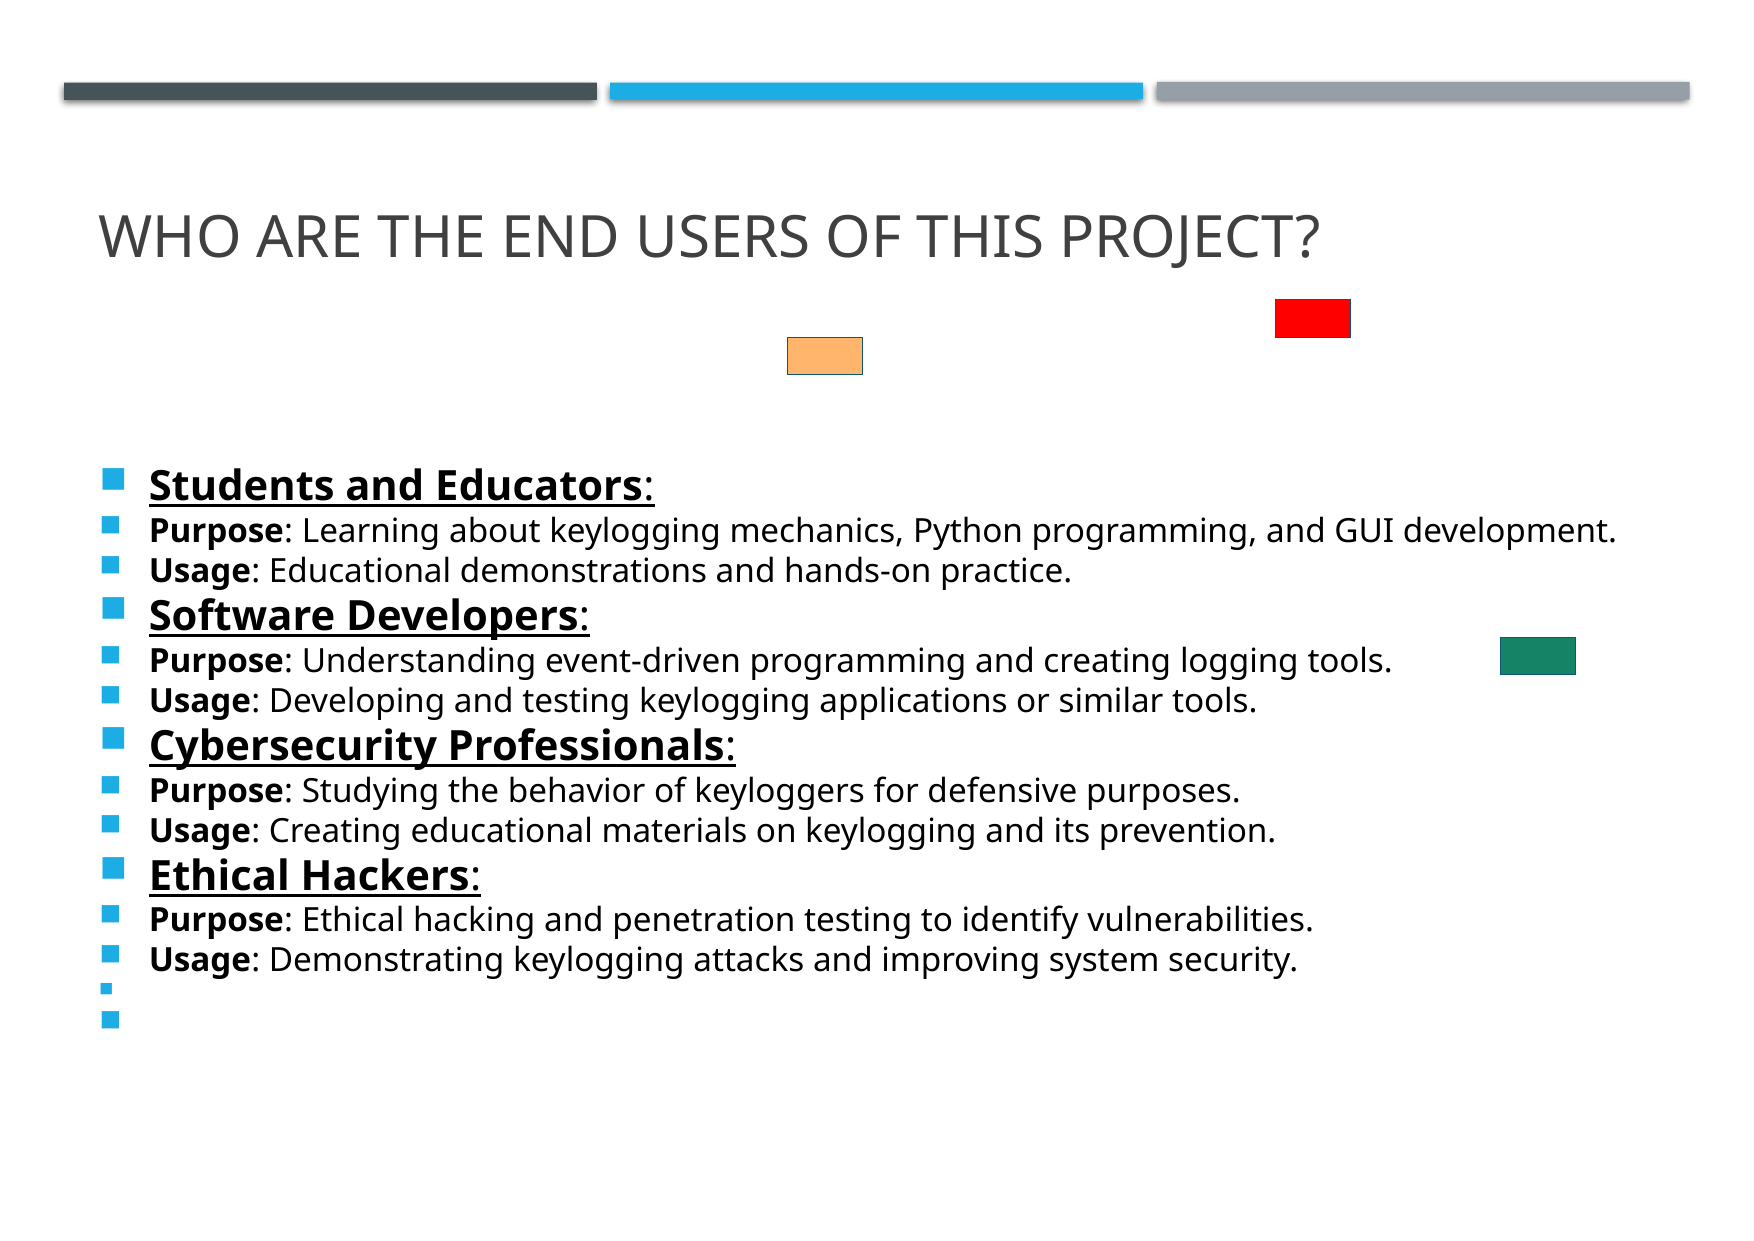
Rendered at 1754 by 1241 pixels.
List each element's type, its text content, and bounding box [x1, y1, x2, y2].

text_box [787, 337, 863, 375]
list Students and Educators: Purpose: Learning about keylogging mechanics, Python programming, and GUI development. Usage: Educational demonstrations and hands-on practice. Software Developers: Purpose: Understanding event-driven programming and creating logging tools. Usage: Developing and testing keylogging applications or similar tools. Cybersecurity Professionals: Purpose: Studying the behavior of keyloggers for defensive purposes. Usage: Creating educational materials on keylogging and its prevention. Ethical Hackers: Purpose: Ethical hacking and penetration testing to identify vulnerabilities. Usage: Demonstrating keylogging attacks and improving system security. [83, 423, 1671, 1081]
text_box [1275, 299, 1351, 338]
text_box [1500, 637, 1576, 675]
title WHO ARE THE END USERS of this project? [83, 126, 1671, 342]
